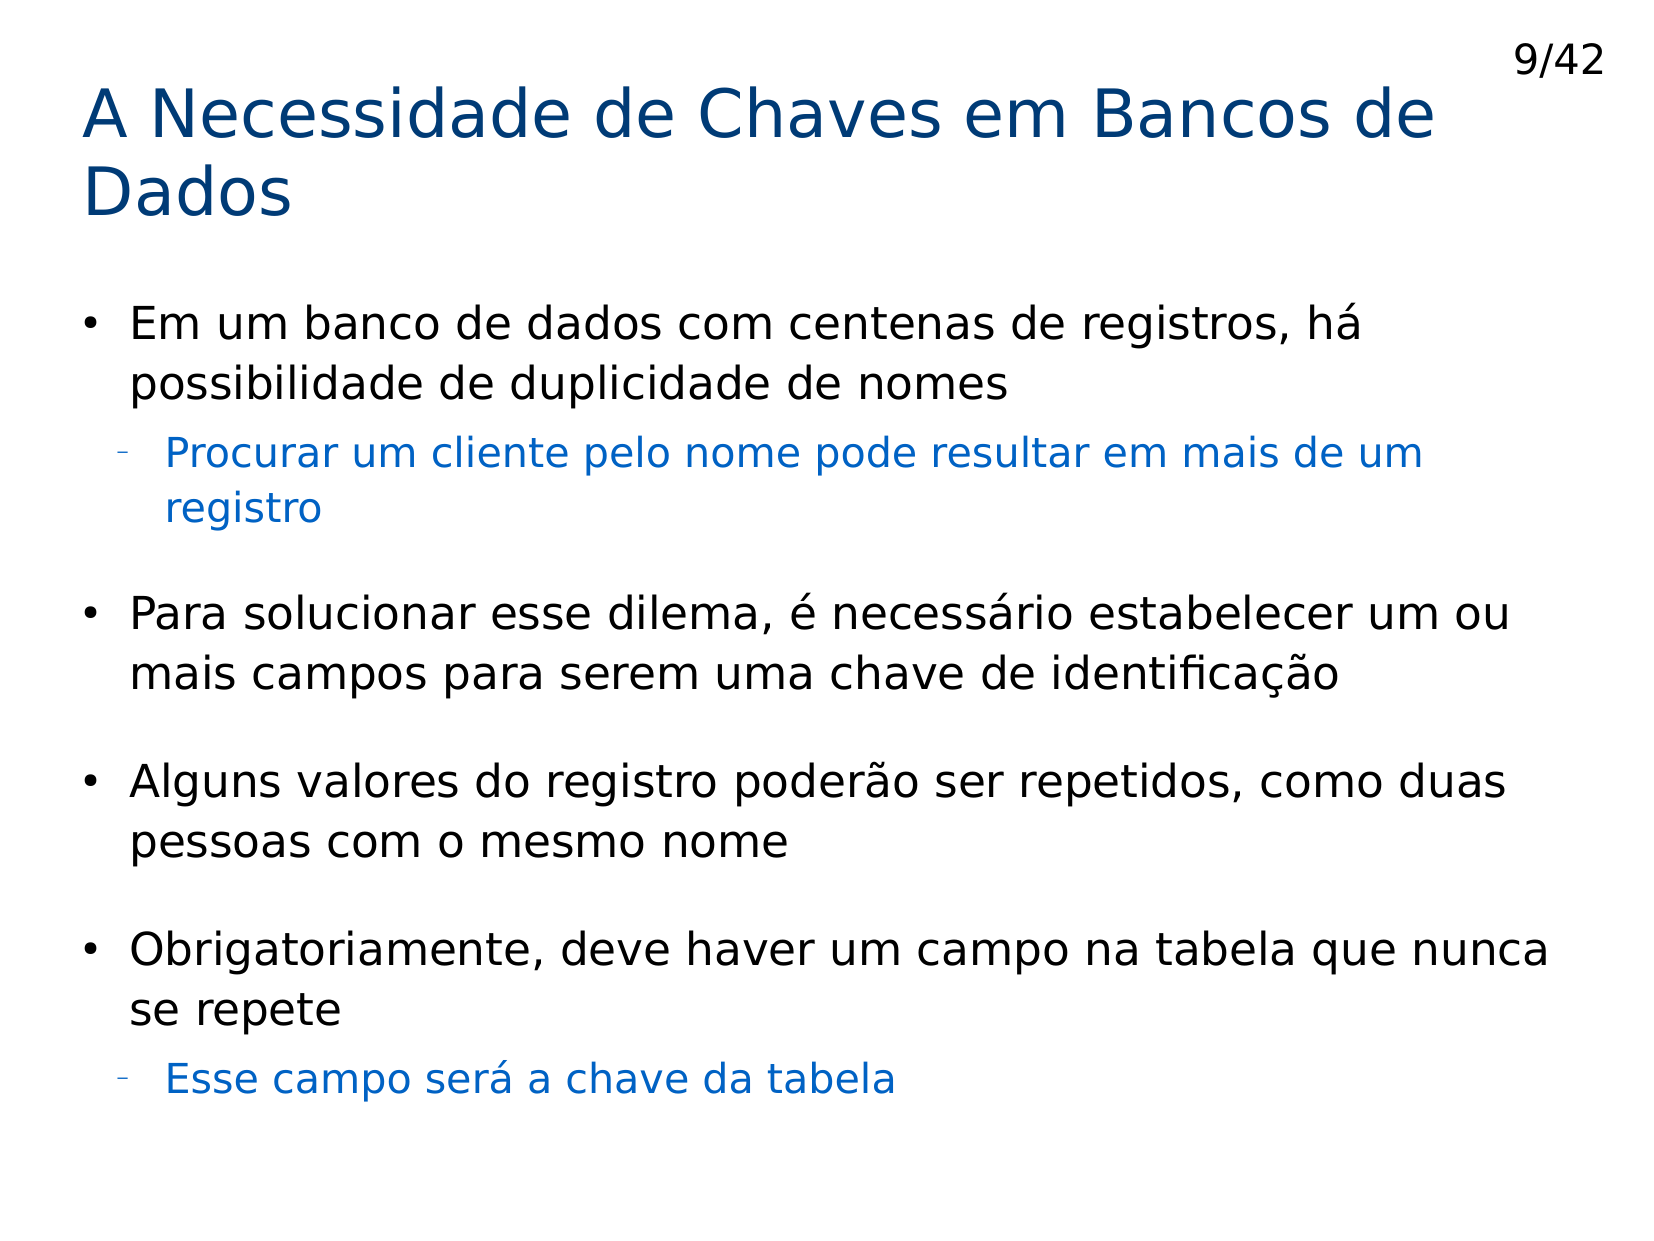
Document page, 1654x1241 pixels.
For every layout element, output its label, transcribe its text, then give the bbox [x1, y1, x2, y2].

list Em um banco de dados com centenas de registros, há possibilidade de duplicidade de nomes Procurar um cliente pelo nome pode resultar em mais de um registro Para solucionar esse dilema, é necessário estabelecer um ou mais campos para serem uma chave de identificação Alguns valores do registro poderão ser repetidos, como duas pessoas com o mesmo nome Obrigatoriamente, deve haver um campo na tabela que nunca se repete Esse campo será a chave da tabela [82, 289, 1571, 1108]
title A Necessidade de Chaves em Bancos de Dados [82, 75, 1571, 231]
